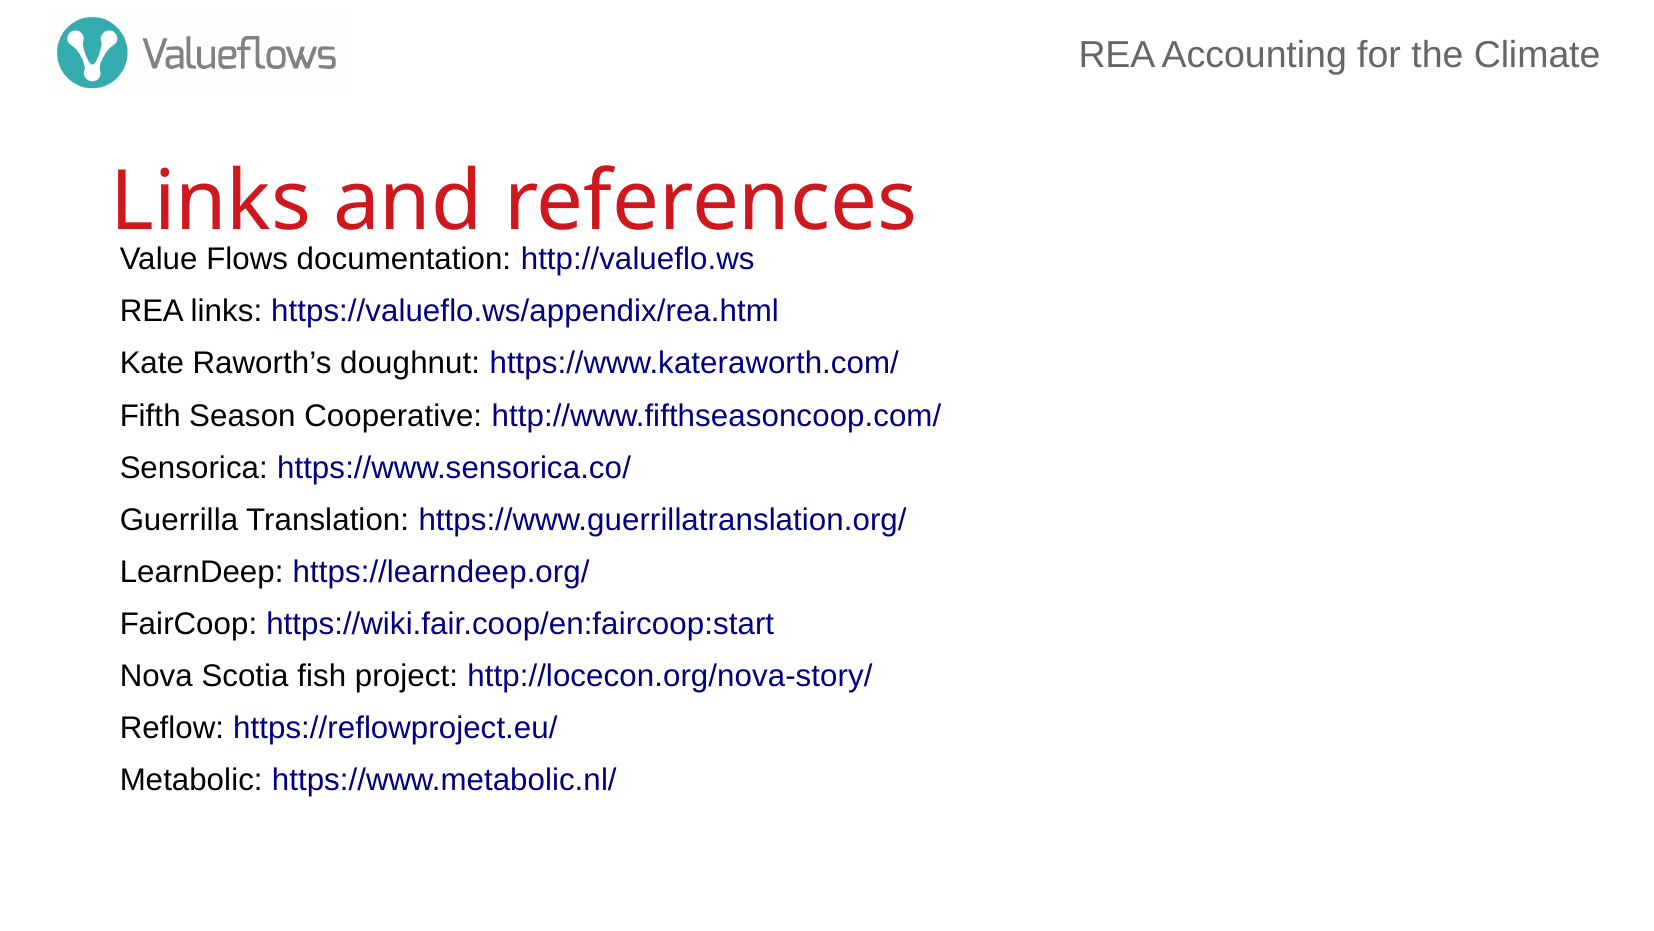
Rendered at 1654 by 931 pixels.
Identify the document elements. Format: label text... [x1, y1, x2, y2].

picture [47, 6, 346, 97]
text_box Value Flows documentation: http://valueflo.ws REA links: https://valueflo.ws/appendix/rea.html Kate Raworth’s doughnut: https://www.kateraworth.com/ Fifth Season Cooperative: http://www.fifthseasoncoop.com/ Sensorica: https://www.sensorica.co/ Guerrilla Translation: https://www.guerrillatranslation.org/ LearnDeep: https://learndeep.org/ FairCoop: https://wiki.fair.coop/en:faircoop:start Nova Scotia fish project: http://locecon.org/nova-story/ Reflow: https://reflowproject.eu/ Metabolic: https://www.metabolic.nl/ [105, 216, 1561, 931]
text_box Links and references [95, 133, 1026, 232]
text_box REA Accounting for the Climate [1063, 26, 1630, 84]
